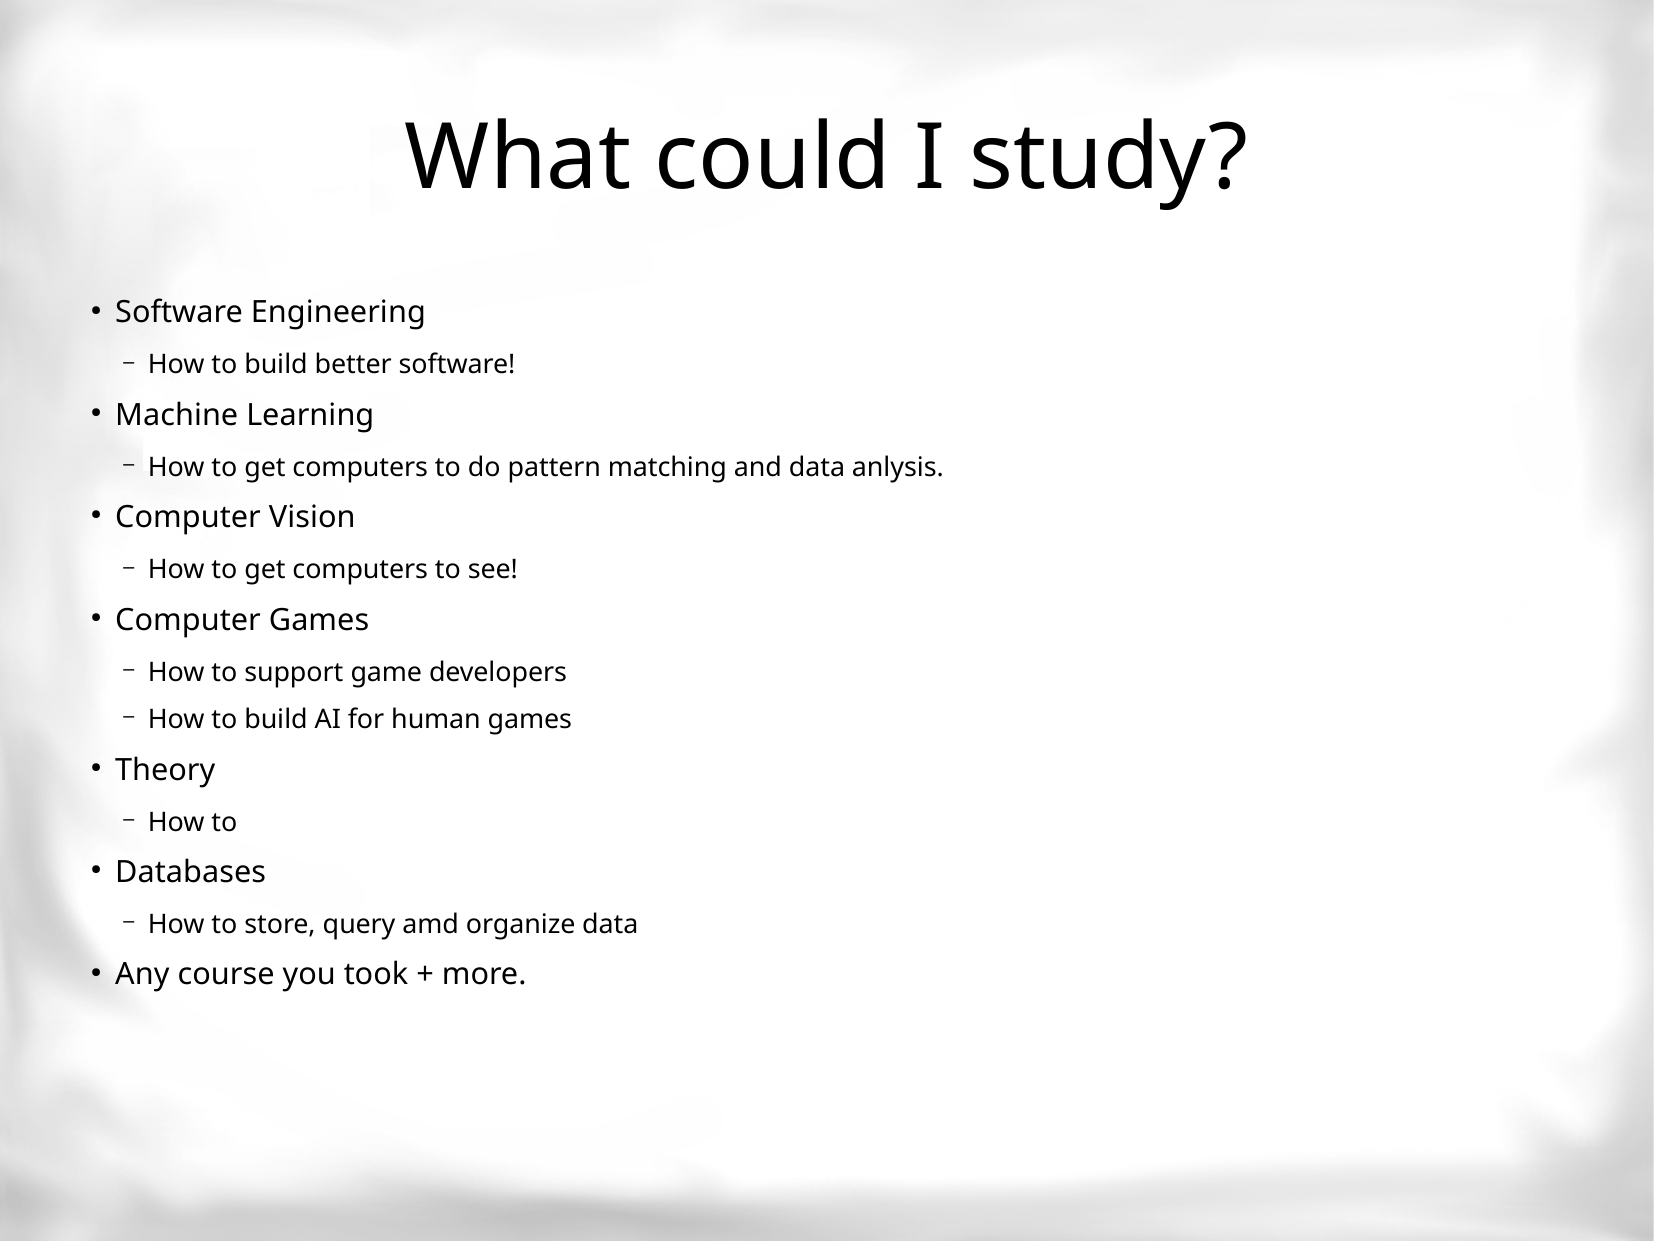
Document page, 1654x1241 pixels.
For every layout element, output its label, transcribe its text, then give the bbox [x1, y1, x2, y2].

picture [0, 0, 1654, 1241]
title What could I study? [82, 49, 1571, 257]
list Software Engineering How to build better software! Machine Learning How to get computers to do pattern matching and data anlysis. Computer Vision How to get computers to see! Computer Games How to support game developers How to build AI for human games Theory How to Databases How to store, query amd organize data Any course you took + more. [82, 290, 1571, 1010]
